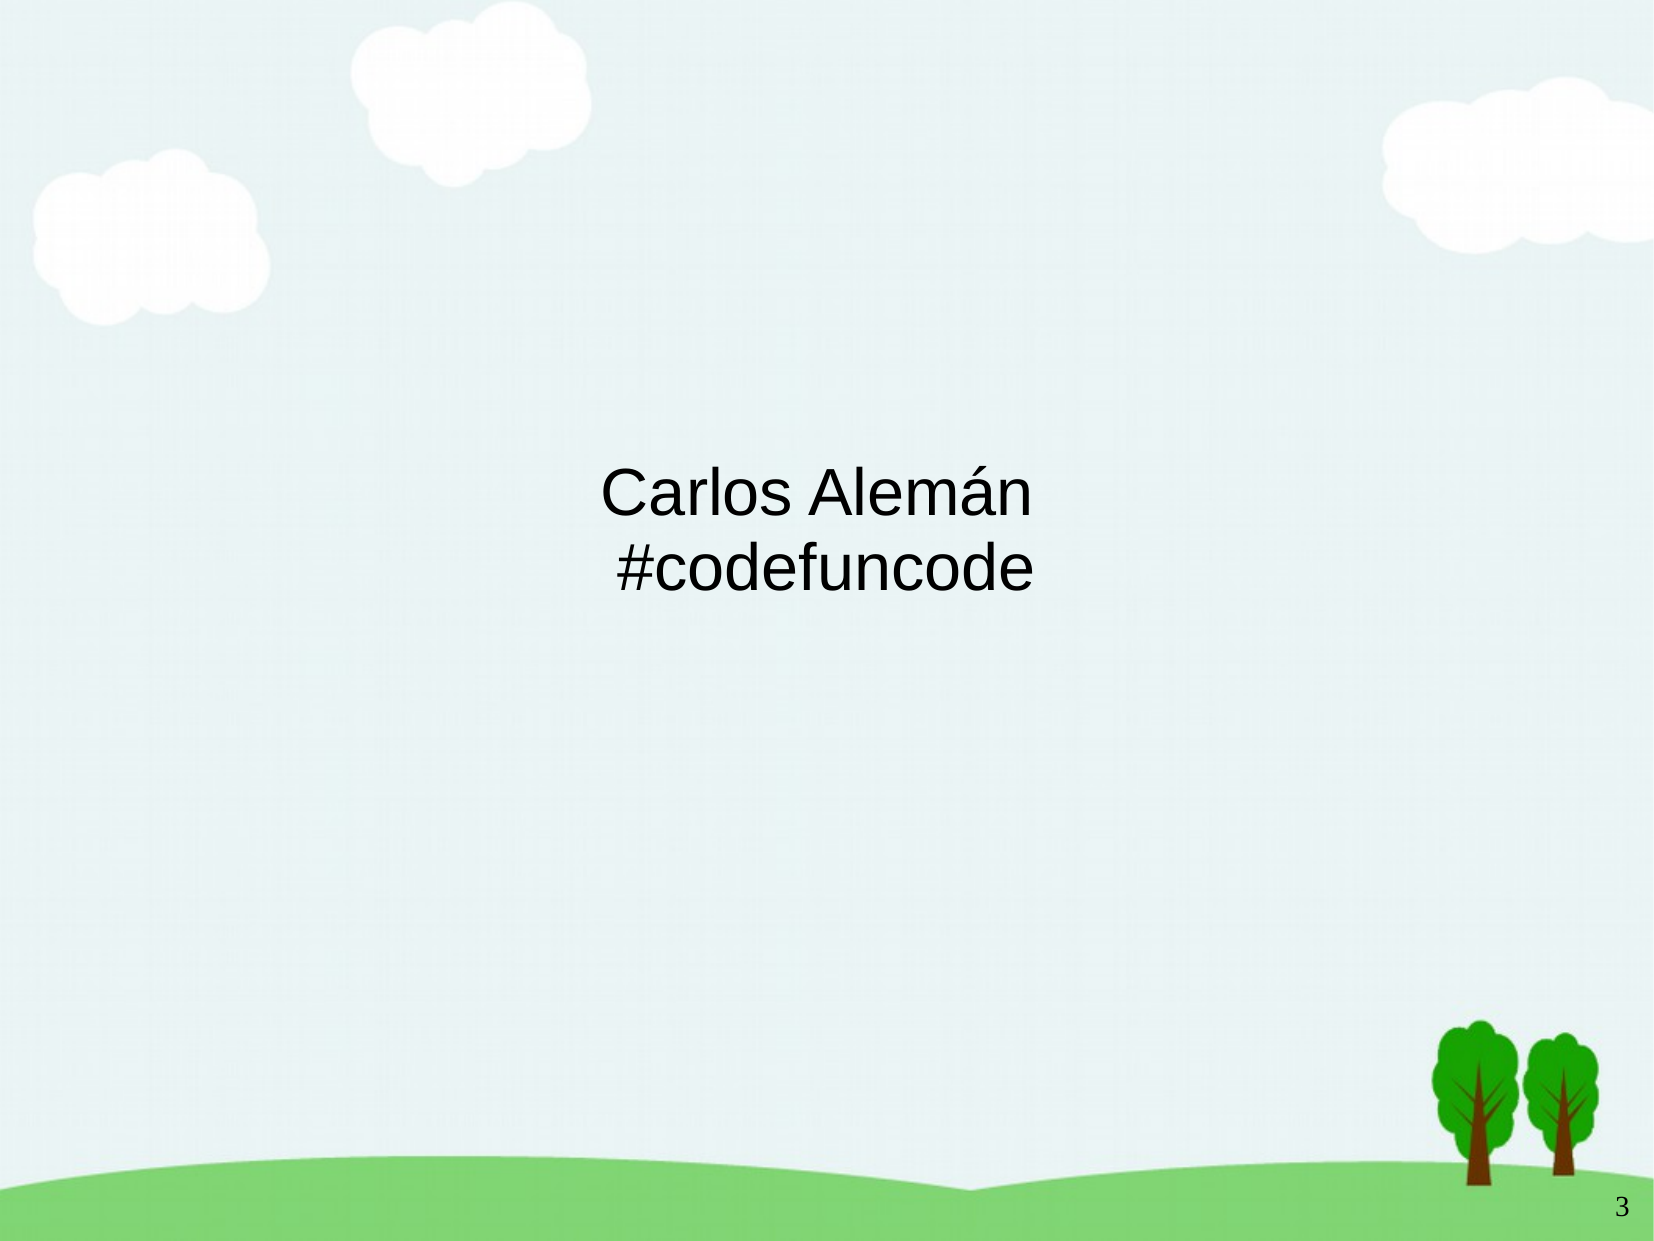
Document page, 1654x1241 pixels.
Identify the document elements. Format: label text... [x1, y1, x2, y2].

text_box Carlos Alemán #codefuncode [82, 49, 1571, 1010]
picture [0, 0, 1654, 1241]
